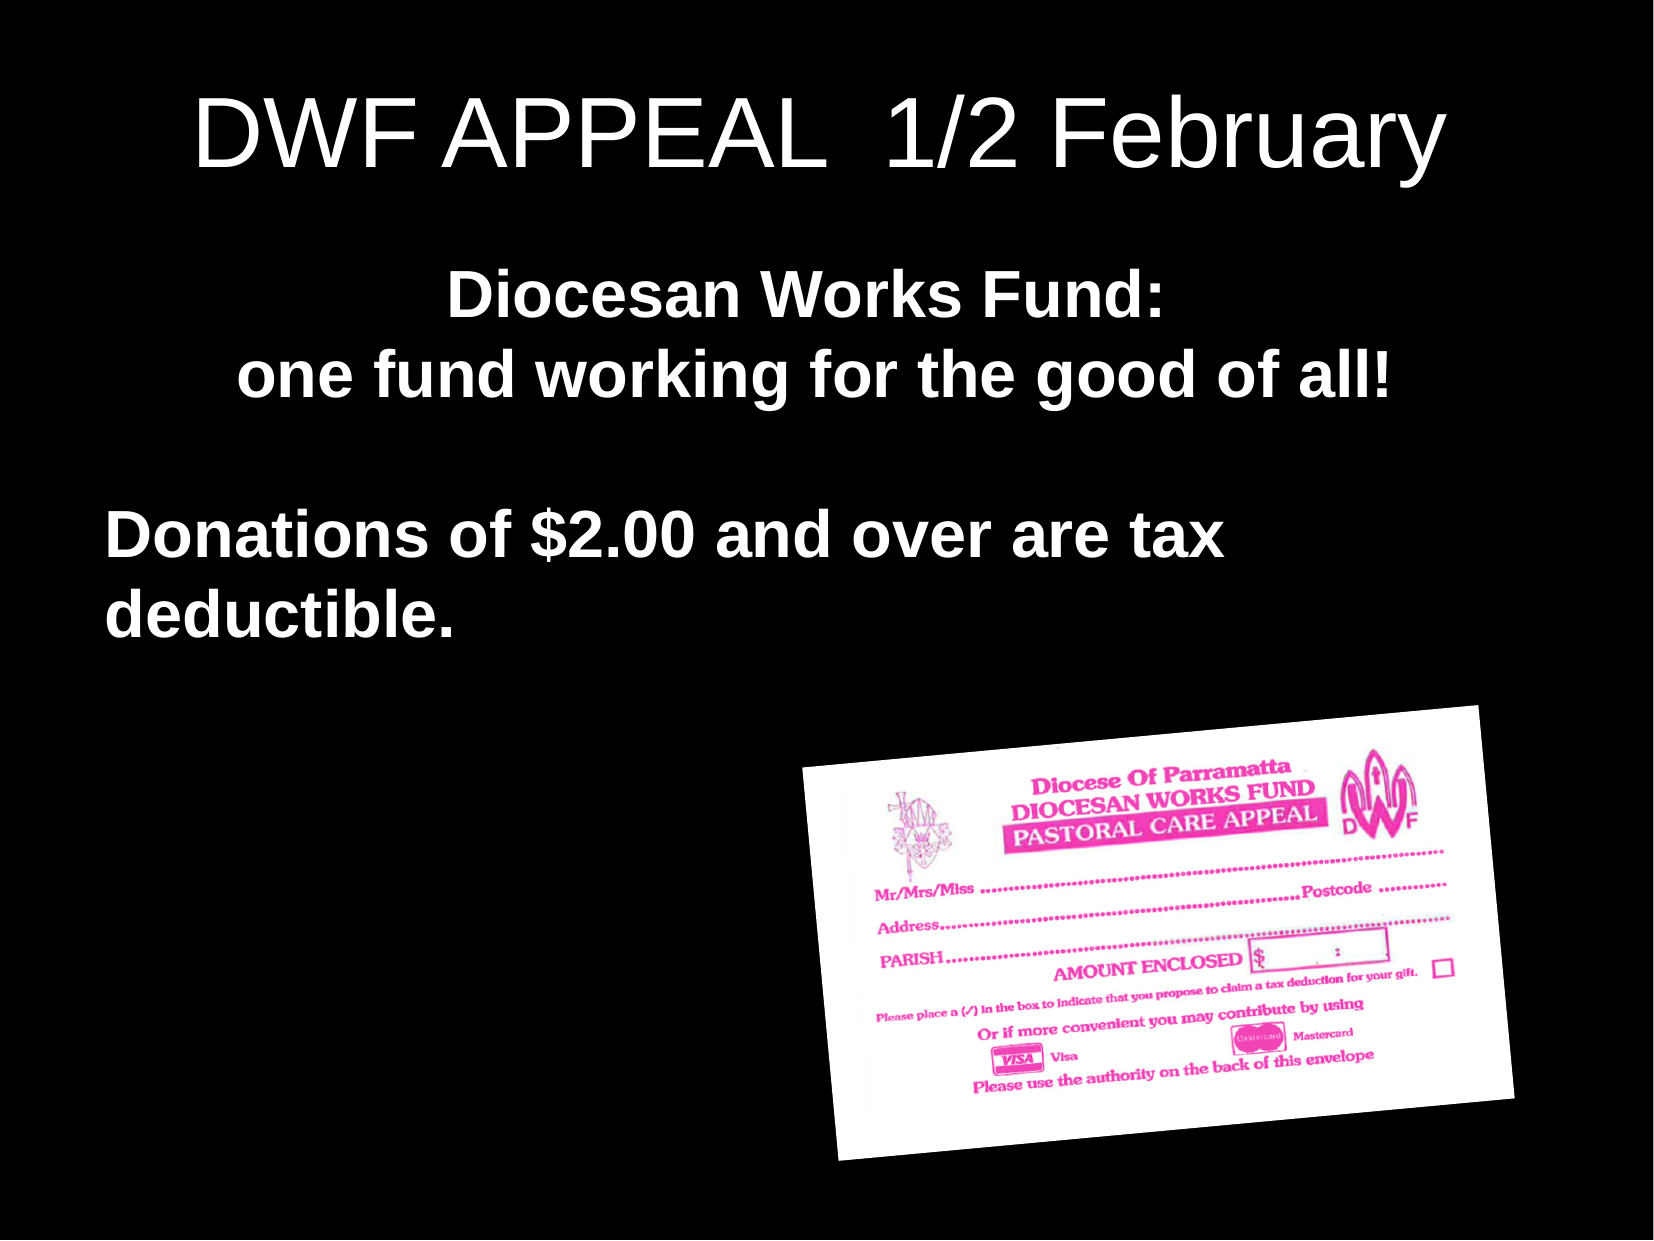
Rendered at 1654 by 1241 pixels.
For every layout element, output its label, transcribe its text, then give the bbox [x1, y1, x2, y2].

text_box Diocesan Works Fund: one fund working for the good of all! Donations of $2.00 and over are tax deductible. [90, 243, 1542, 659]
text_box DWF APPEAL 1/2 February [97, 60, 1543, 196]
picture [802, 705, 1515, 1161]
